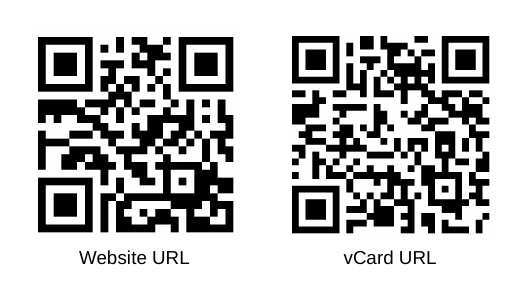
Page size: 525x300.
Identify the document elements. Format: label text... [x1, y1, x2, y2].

picture [30, 29, 241, 241]
picture [285, 29, 496, 241]
text_box Website URL [64, 240, 206, 276]
text_box vCard URL [328, 240, 452, 276]
